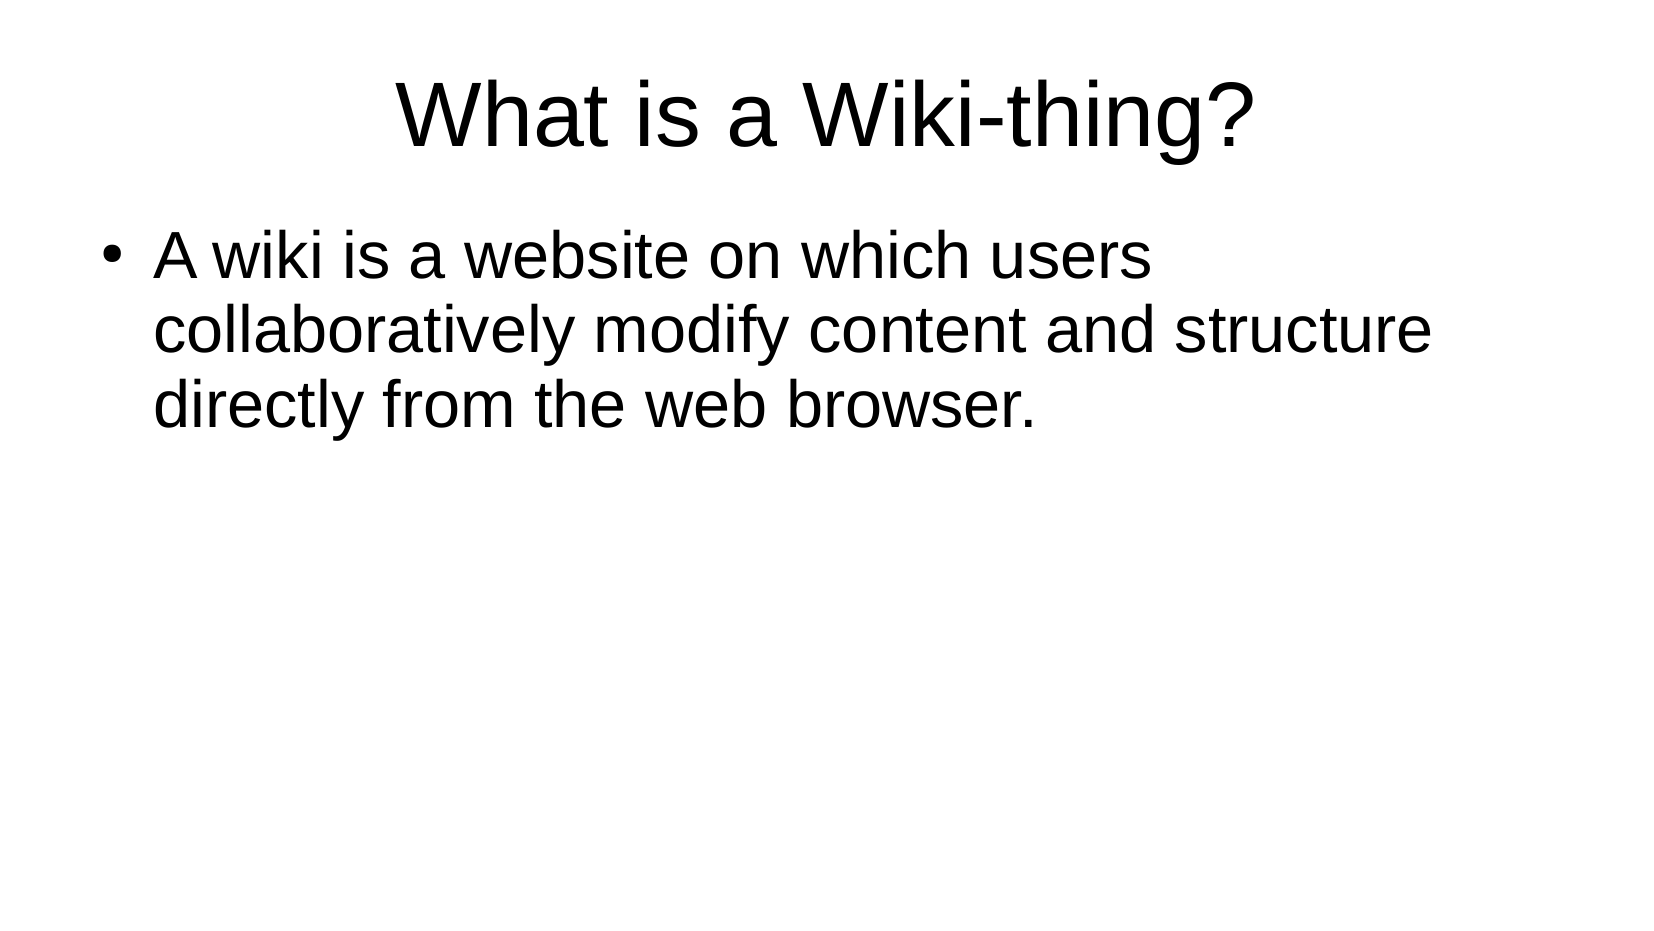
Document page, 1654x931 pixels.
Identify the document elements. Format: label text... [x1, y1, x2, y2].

title What is a Wiki-thing? [82, 37, 1571, 193]
list A wiki is a website on which users collaboratively modify content and structure directly from the web browser. [82, 217, 1571, 758]
